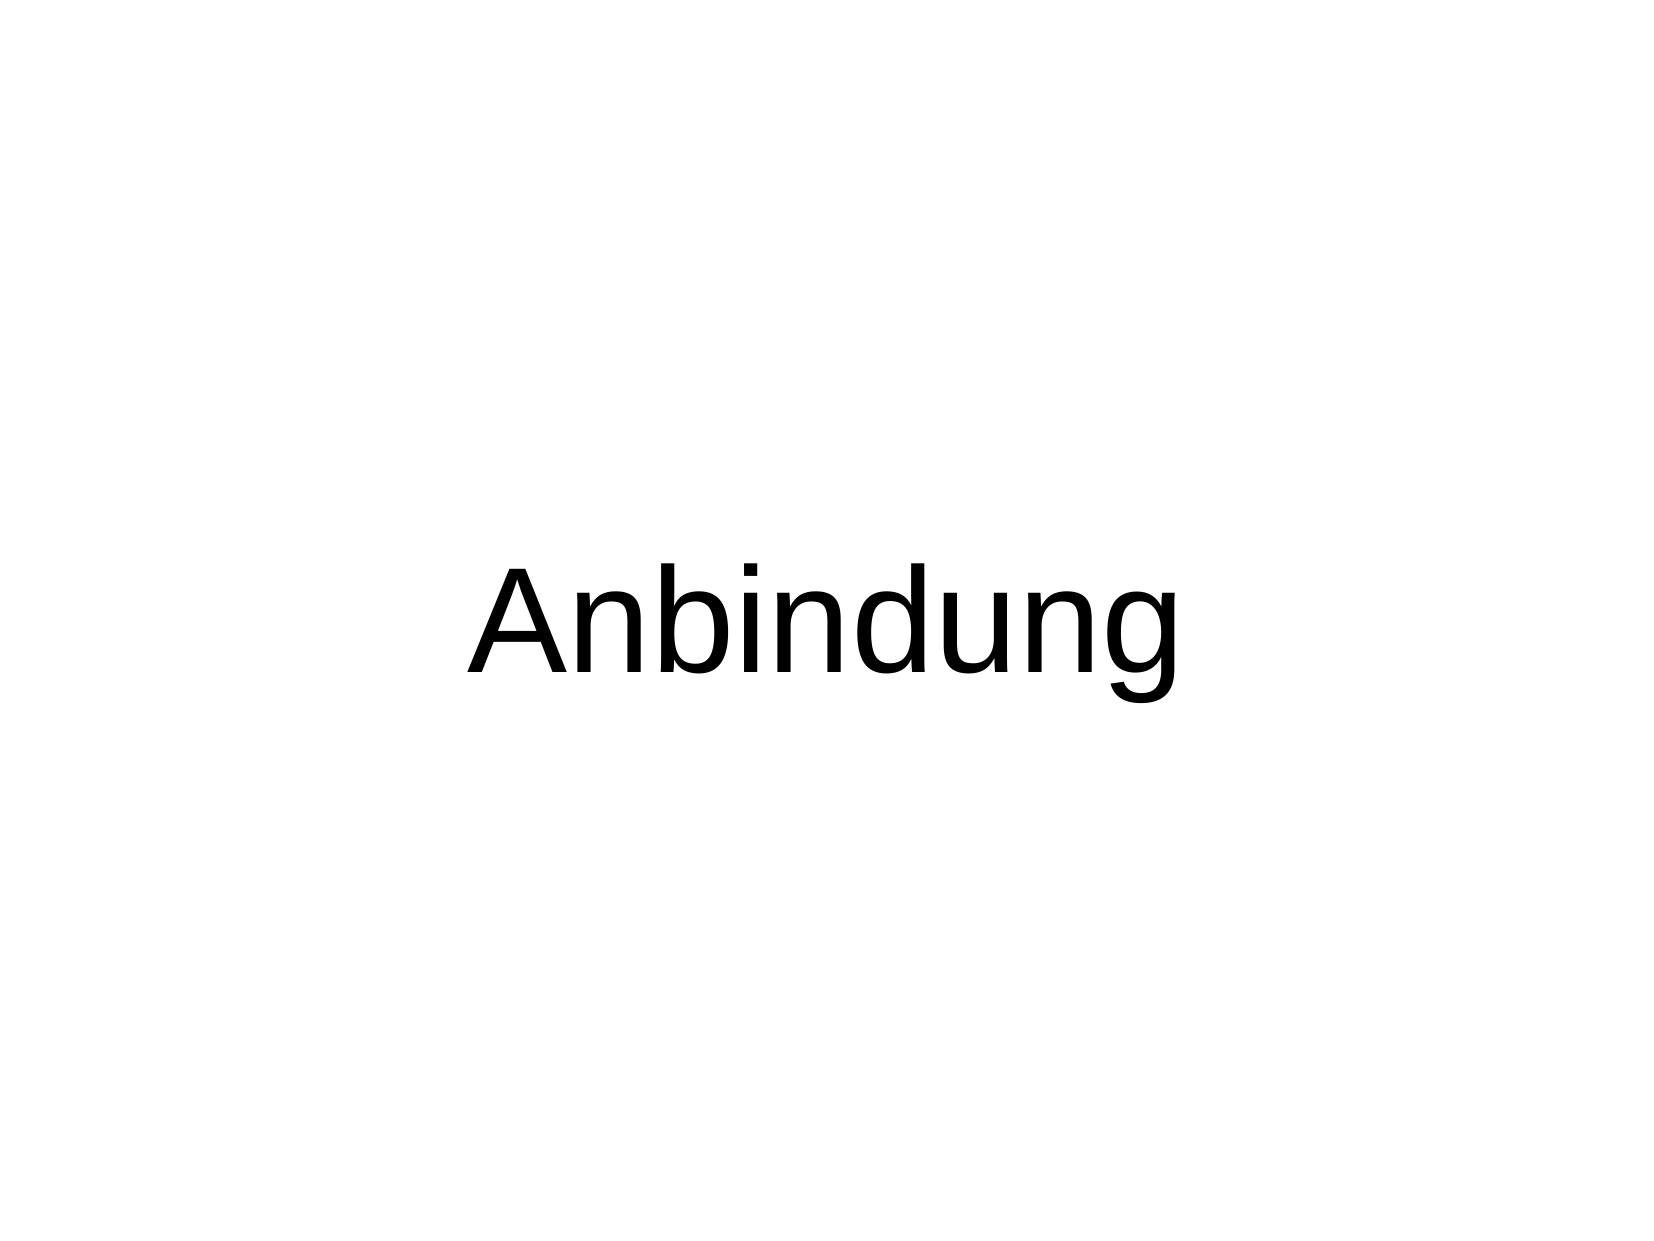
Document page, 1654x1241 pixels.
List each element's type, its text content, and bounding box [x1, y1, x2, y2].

text_box Anbindung [453, 528, 1201, 712]
